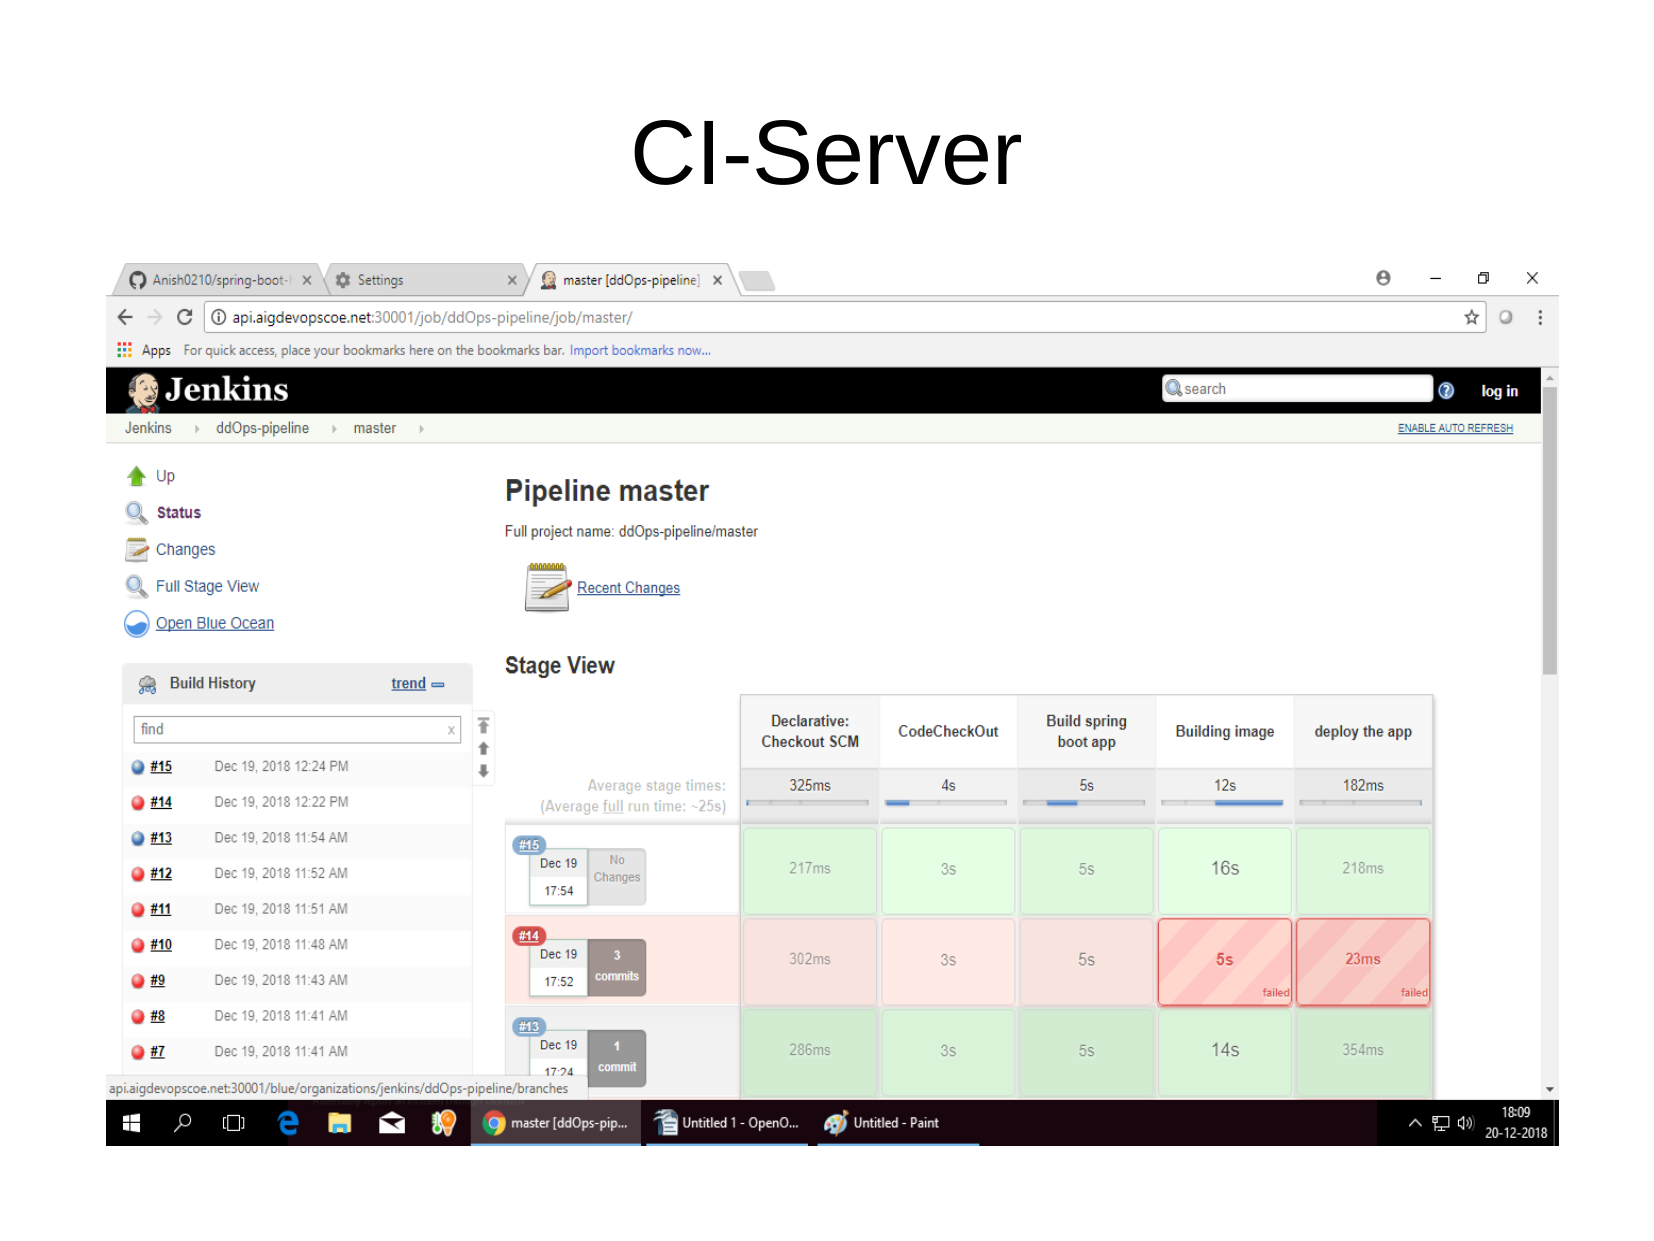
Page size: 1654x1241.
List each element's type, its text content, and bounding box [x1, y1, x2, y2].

title CI-Server [82, 49, 1571, 257]
picture [106, 263, 1559, 1146]
